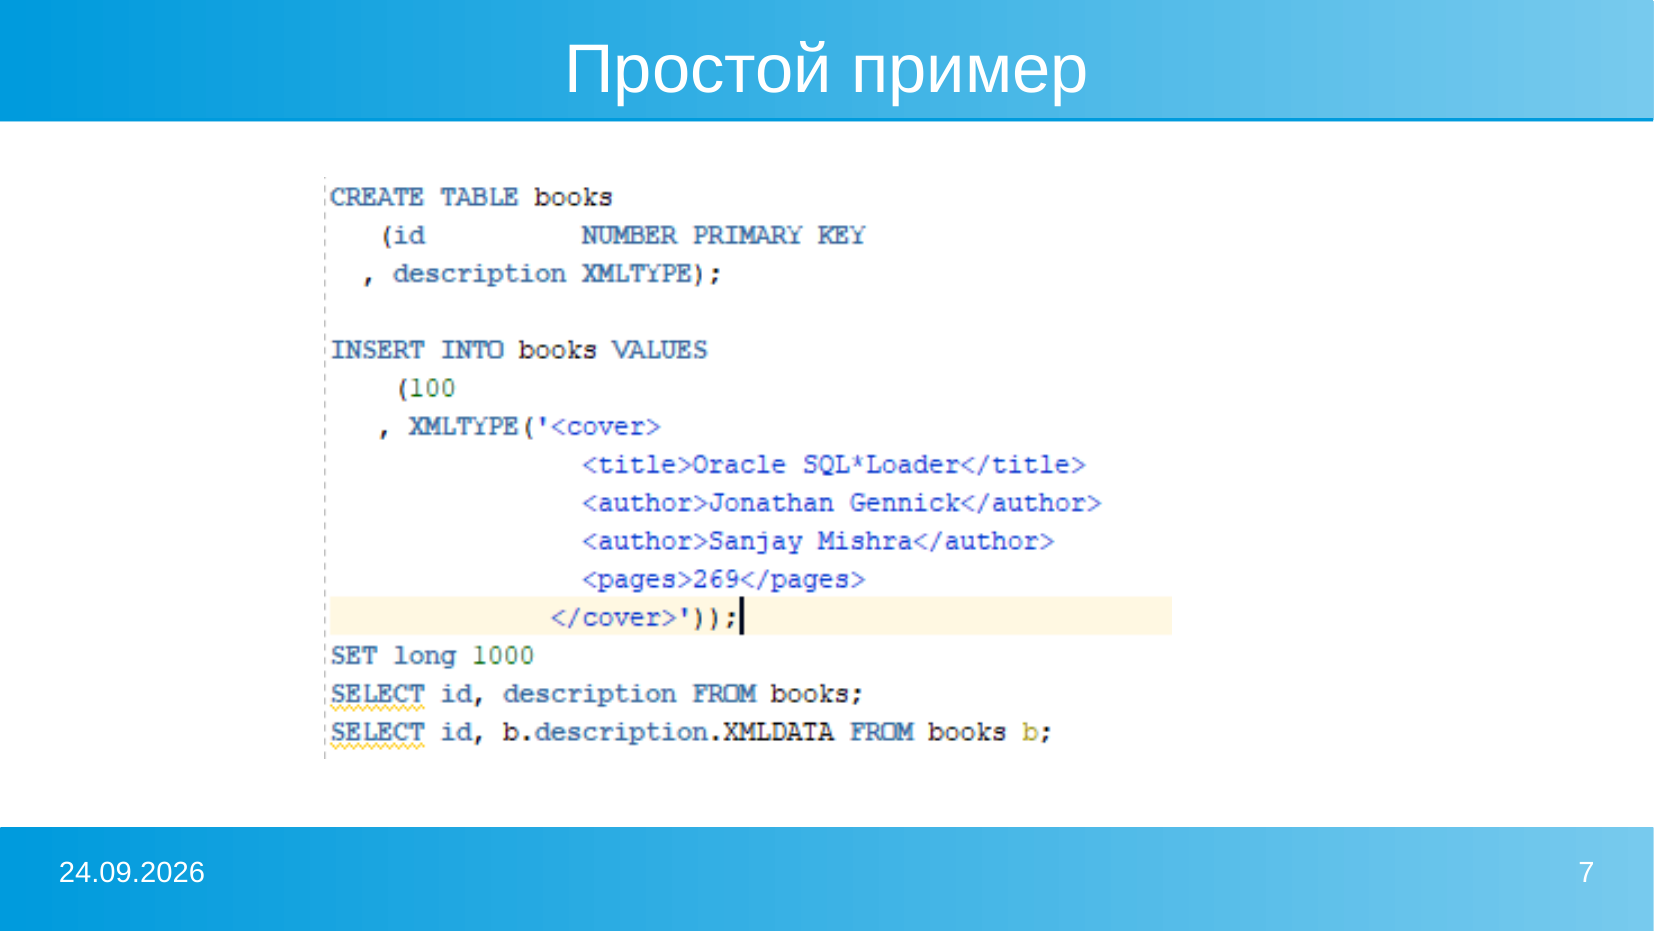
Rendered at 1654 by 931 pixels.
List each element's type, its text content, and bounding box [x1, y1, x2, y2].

picture [324, 177, 1172, 759]
title Простой пример [59, 29, 1595, 108]
